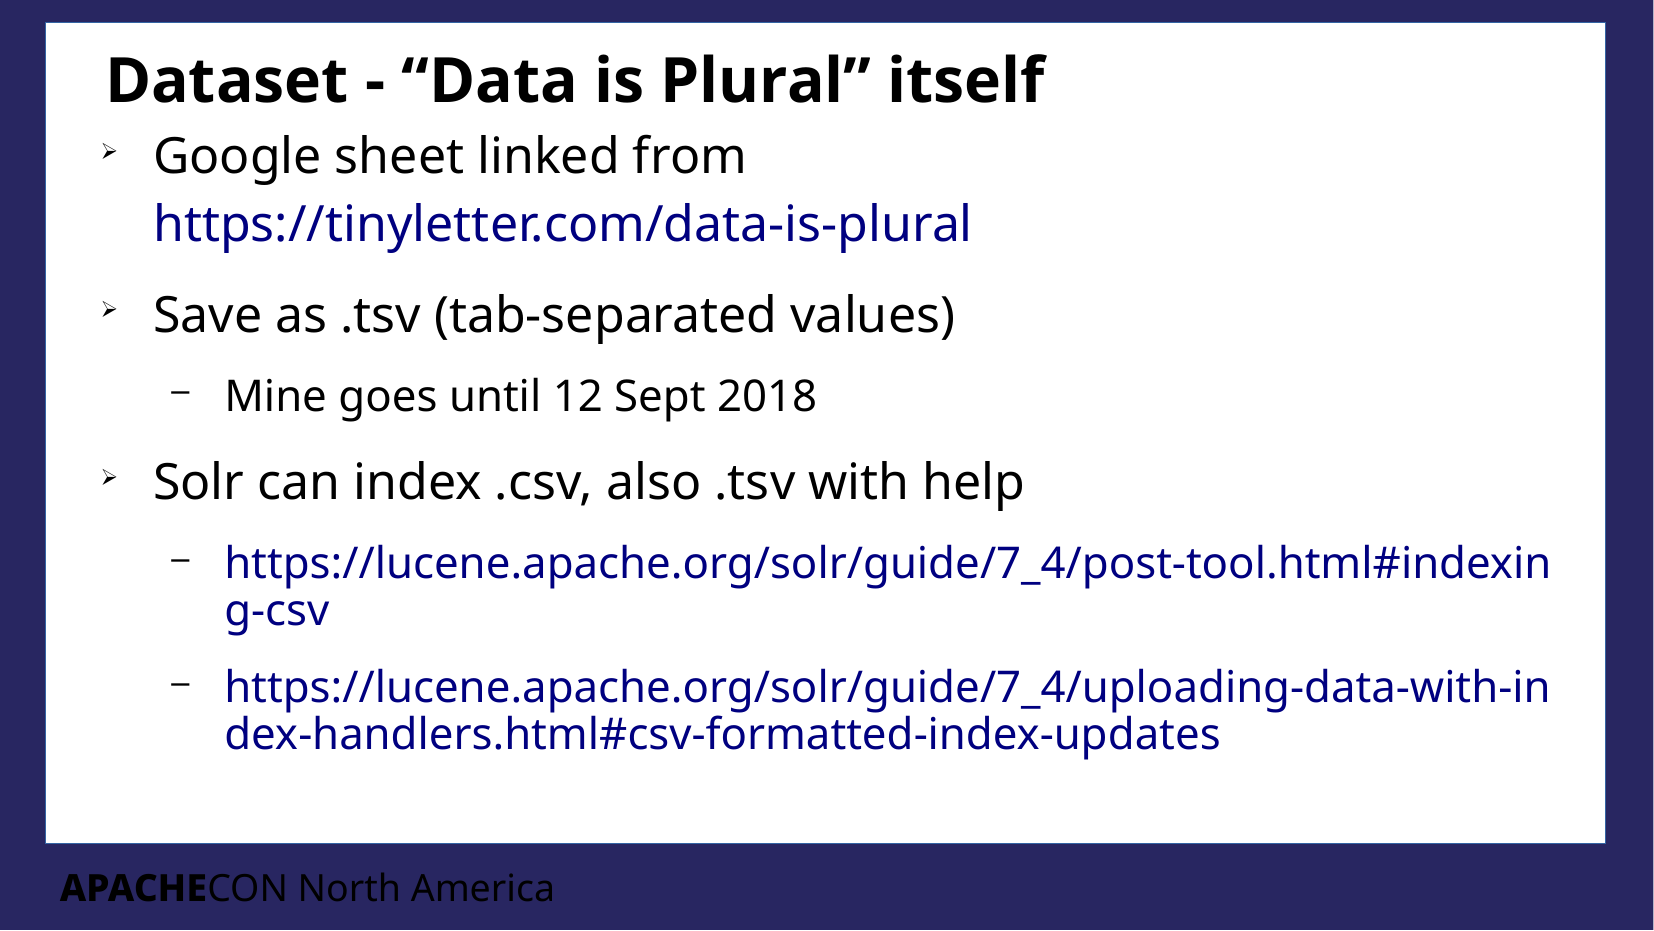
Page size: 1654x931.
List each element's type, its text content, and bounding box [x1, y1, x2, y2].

title Dataset - “Data is Plural” itself [105, 37, 1546, 120]
list Google sheet linked from https://tinyletter.com/data-is-plural Save as .tsv (tab-separated values) Mine goes until 12 Sept 2018 Solr can index .csv, also .tsv with help https://lucene.apache.org/solr/guide/7_4/post-tool.html#indexing-csv https://lucene.apache.org/solr/guide/7_4/uploading-data-with-index-handlers.html#csv-formatted-index-updates [82, 120, 1571, 757]
